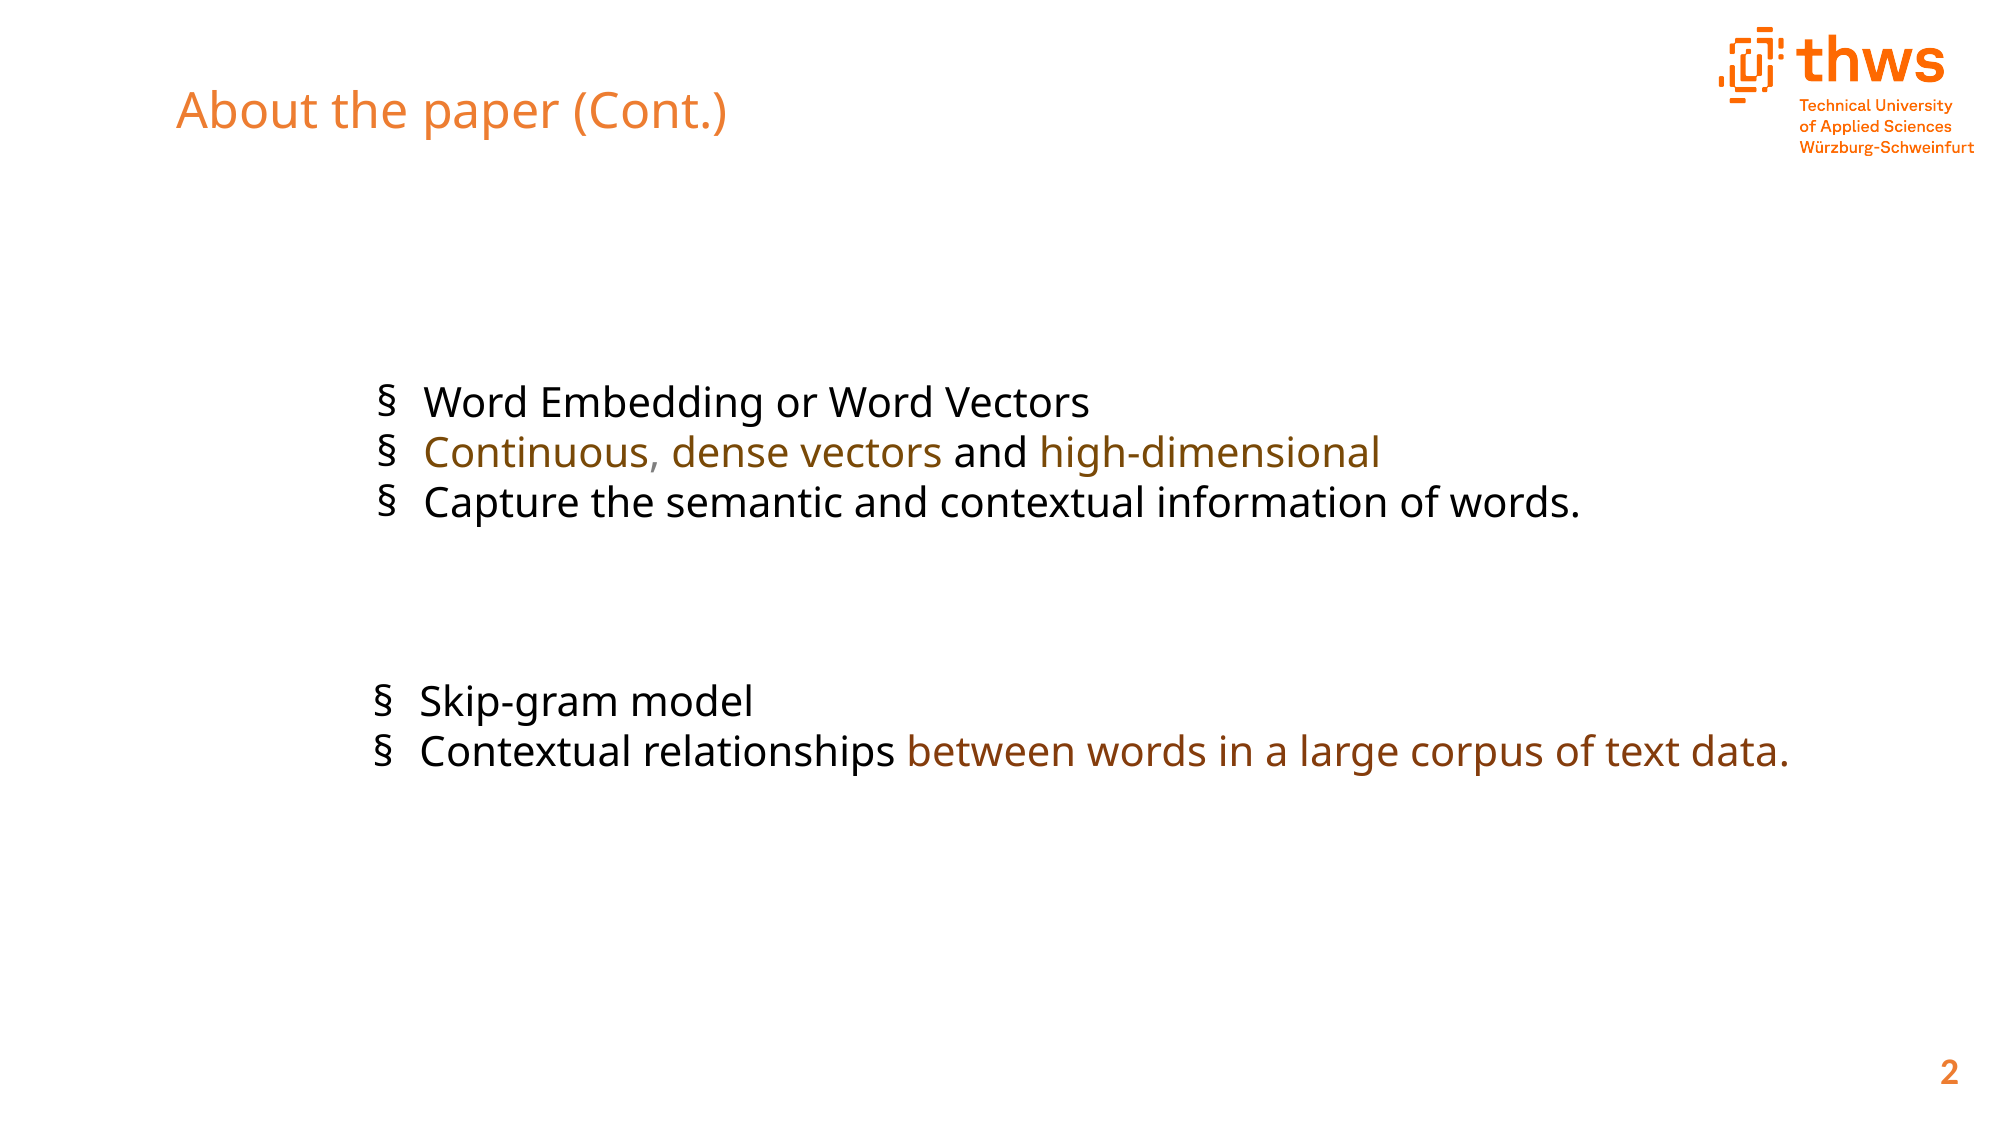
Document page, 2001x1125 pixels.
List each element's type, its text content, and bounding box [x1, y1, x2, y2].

text_box 2 [1925, 1039, 2000, 1100]
text_box Skip-gram model Contextual relationships between words in a large corpus of text data. [357, 667, 1852, 784]
text_box About the paper (Cont.) [161, 71, 943, 148]
picture [1702, 10, 2000, 178]
text_box Word Embedding or Word Vectors Continuous, dense vectors and high-dimensional Capture the semantic and contextual information of words. [361, 367, 1703, 535]
